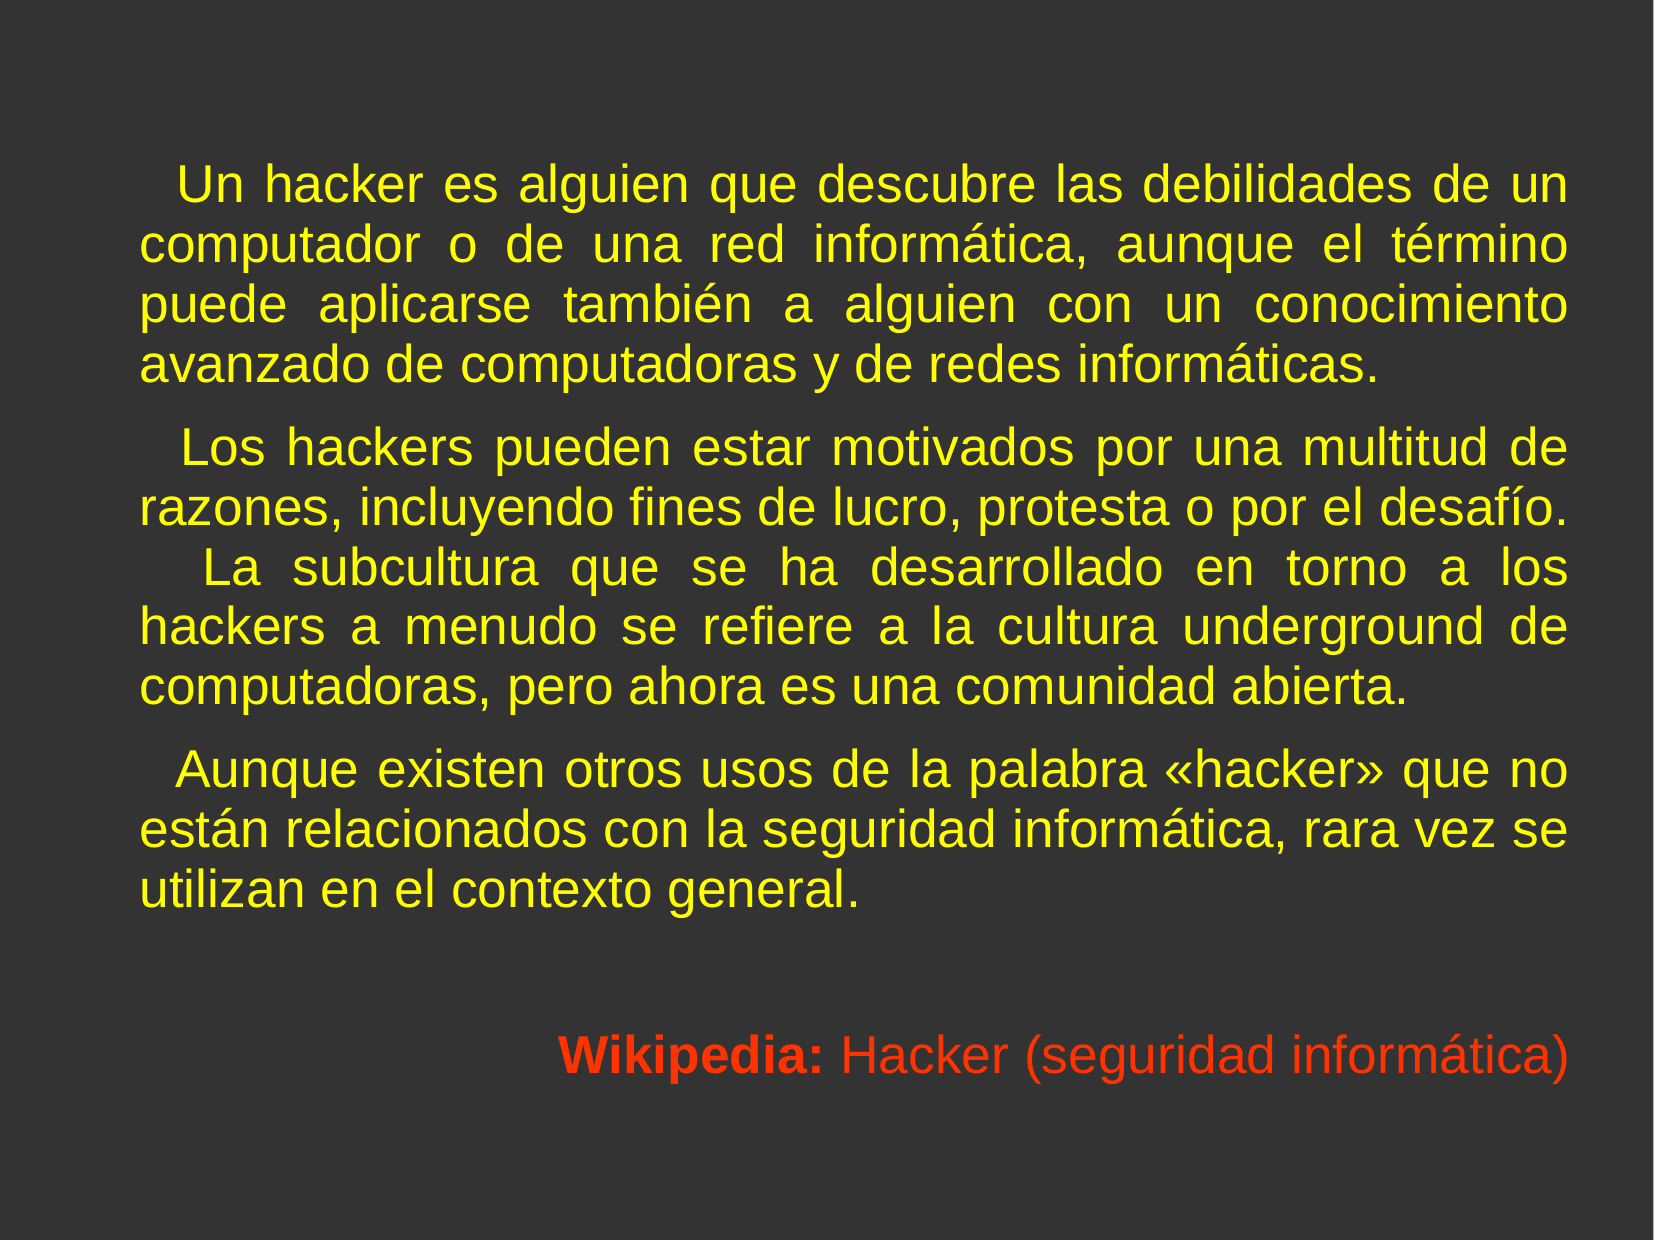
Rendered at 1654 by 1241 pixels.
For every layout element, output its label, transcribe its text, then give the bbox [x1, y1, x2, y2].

list Un hacker es alguien que descubre las debilidades de un computador o de una red informática, aunque el término puede aplicarse también a alguien con un conocimiento avanzado de computadoras y de redes informáticas. Los hackers pueden estar motivados por una multitud de razones, incluyendo fines de lucro, protesta o por el desafío. La subcultura que se ha desarrollado en torno a los hackers a menudo se refiere a la cultura underground de computadoras, pero ahora es una comunidad abierta. Aunque existen otros usos de la palabra «hacker» que no están relacionados con la seguridad informática, rara vez se utilizan en el contexto general. Wikipedia: Hacker (seguridad informática) [82, 154, 1571, 1099]
